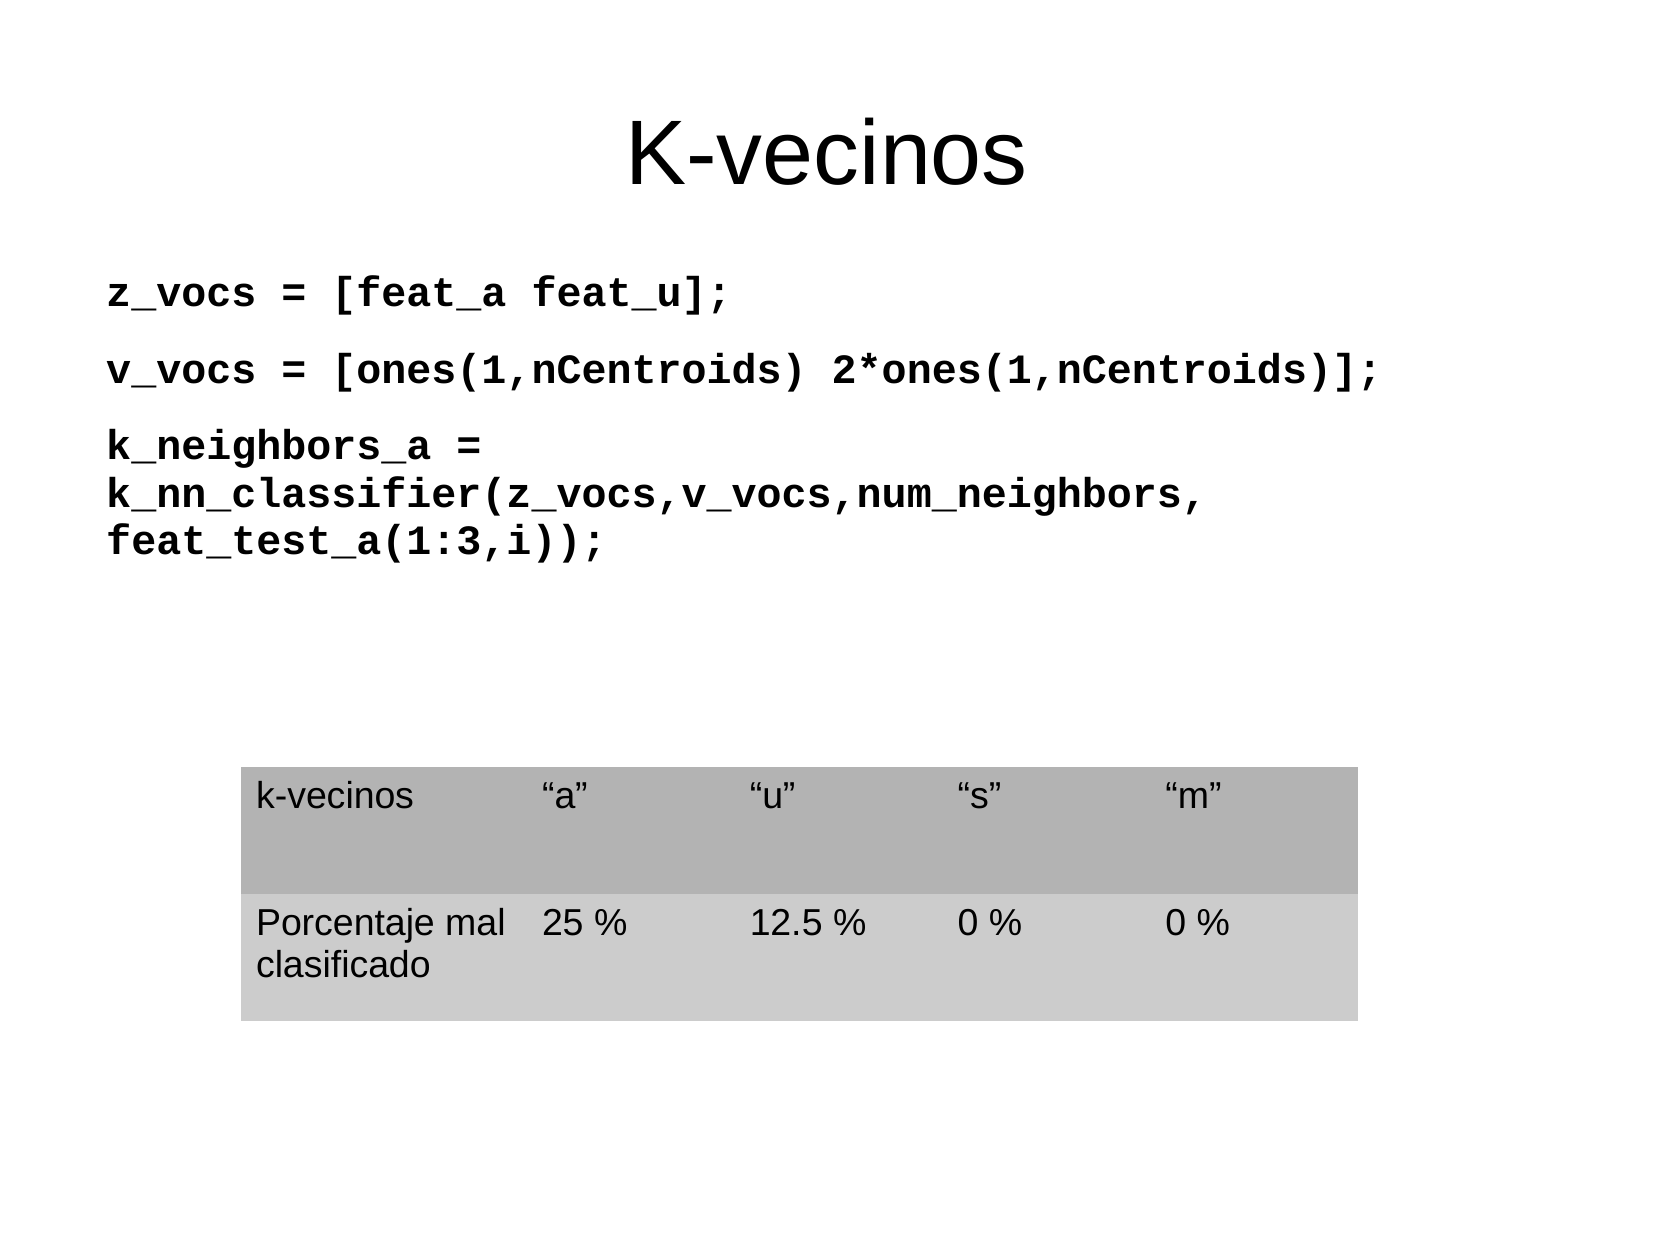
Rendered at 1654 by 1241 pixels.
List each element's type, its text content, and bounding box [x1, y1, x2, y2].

table_header “s” [943, 767, 1151, 894]
table_cell 0 % [943, 894, 1151, 1021]
table_header k-vecinos [241, 767, 527, 894]
table_header “m” [1151, 767, 1358, 894]
table_header “a” [527, 767, 735, 894]
table_header “u” [735, 767, 943, 894]
list z_vocs = [feat_a feat_u]; v_vocs = [ones(1,nCentroids) 2*ones(1,nCentroids)]; k_neighbors_a = k_nn_classifier(z_vocs,v_vocs,num_neighbors, feat_test_a(1:3,i)); [106, 271, 1562, 573]
table_cell 0 % [1151, 894, 1358, 1021]
table_cell 12.5 % [735, 894, 943, 1021]
table_cell 25 % [527, 894, 735, 1021]
title K-vecinos [82, 49, 1571, 257]
table_cell Porcentaje mal clasificado [241, 894, 527, 1021]
